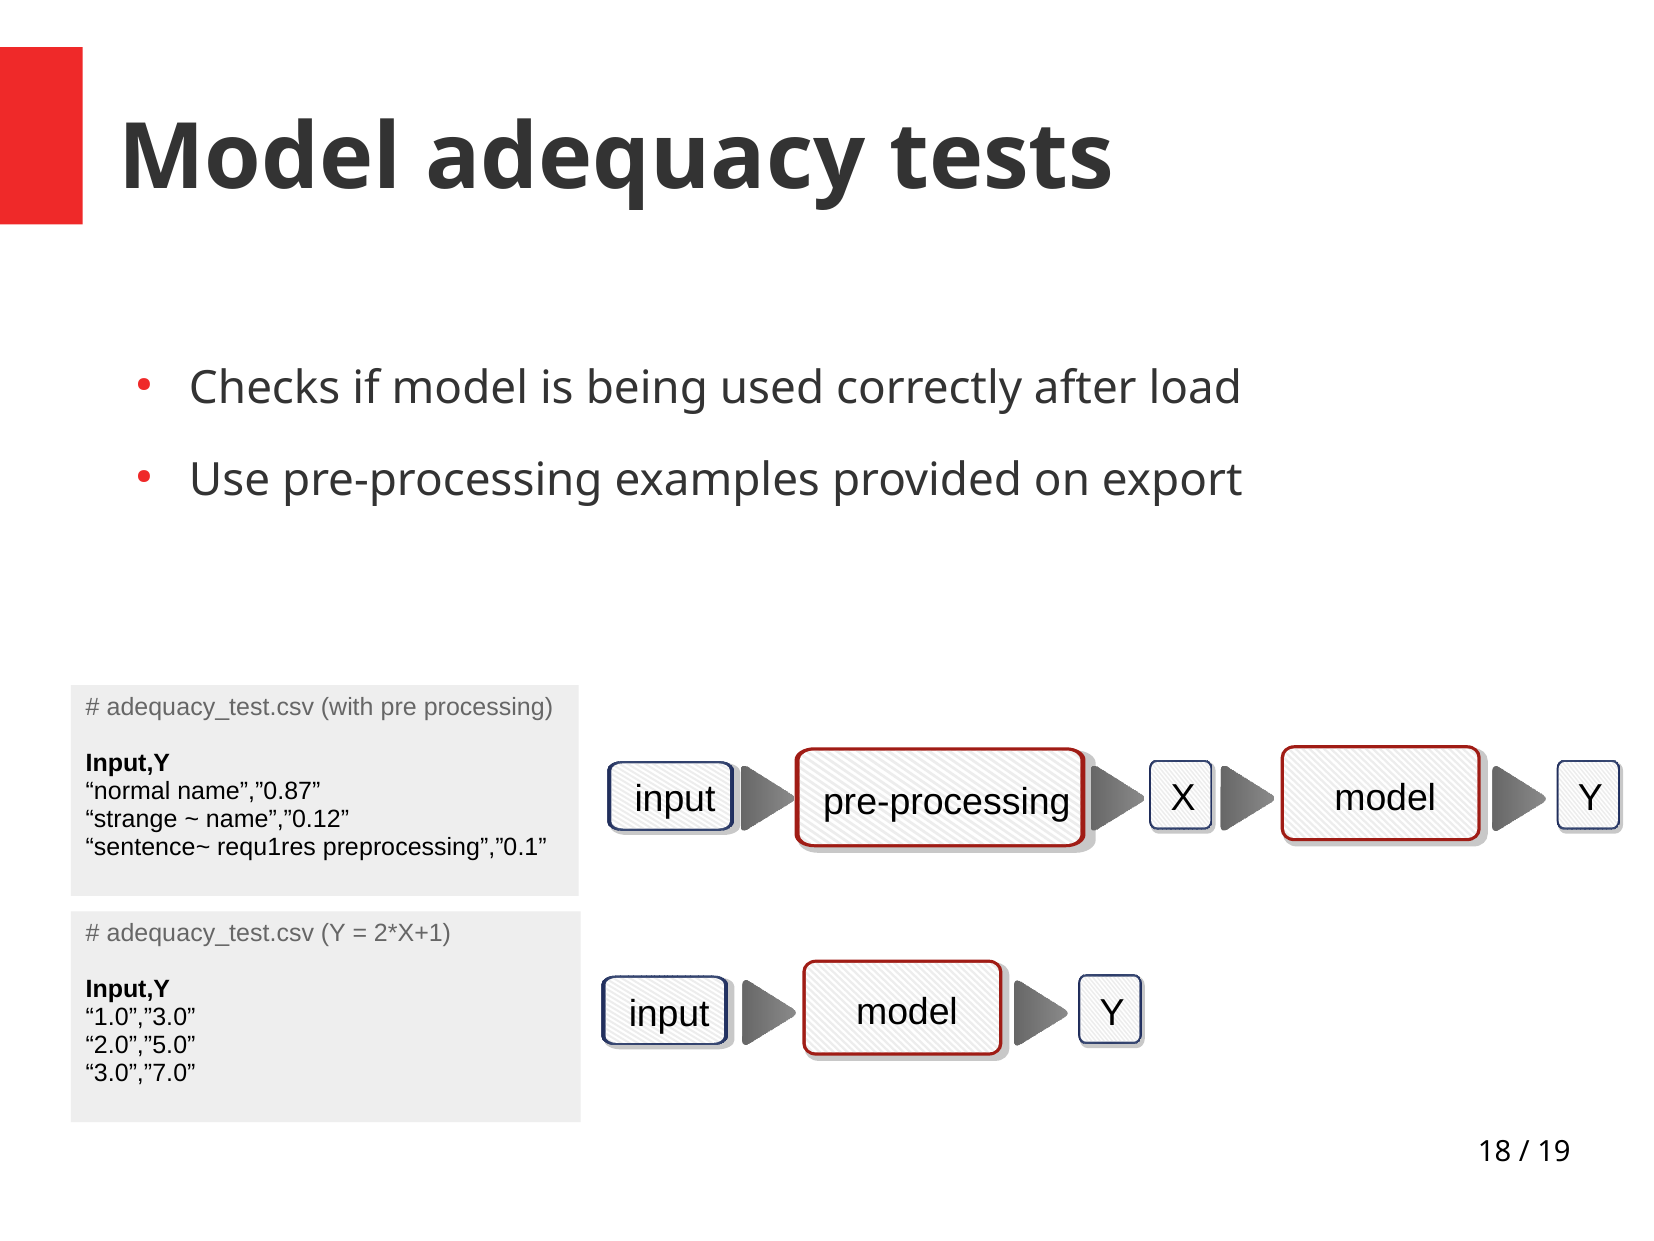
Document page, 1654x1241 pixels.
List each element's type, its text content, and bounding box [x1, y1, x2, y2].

picture [592, 739, 1632, 863]
picture [586, 953, 1154, 1070]
title Model adequacy tests [118, 49, 1571, 257]
list Checks if model is being used correctly after load Use pre-processing examples provided on export [118, 354, 1536, 520]
text_box # adequacy_test.csv (Y = 2*X+1) Input,Y “1.0”,”3.0” “2.0”,”5.0” “3.0”,”7.0” [70, 911, 581, 1123]
text_box # adequacy_test.csv (with pre processing) Input,Y “normal name”,”0.87” “strange ~ name”,”0.12” “sentence~ requ1res preprocessing”,”0.1” [70, 685, 579, 896]
